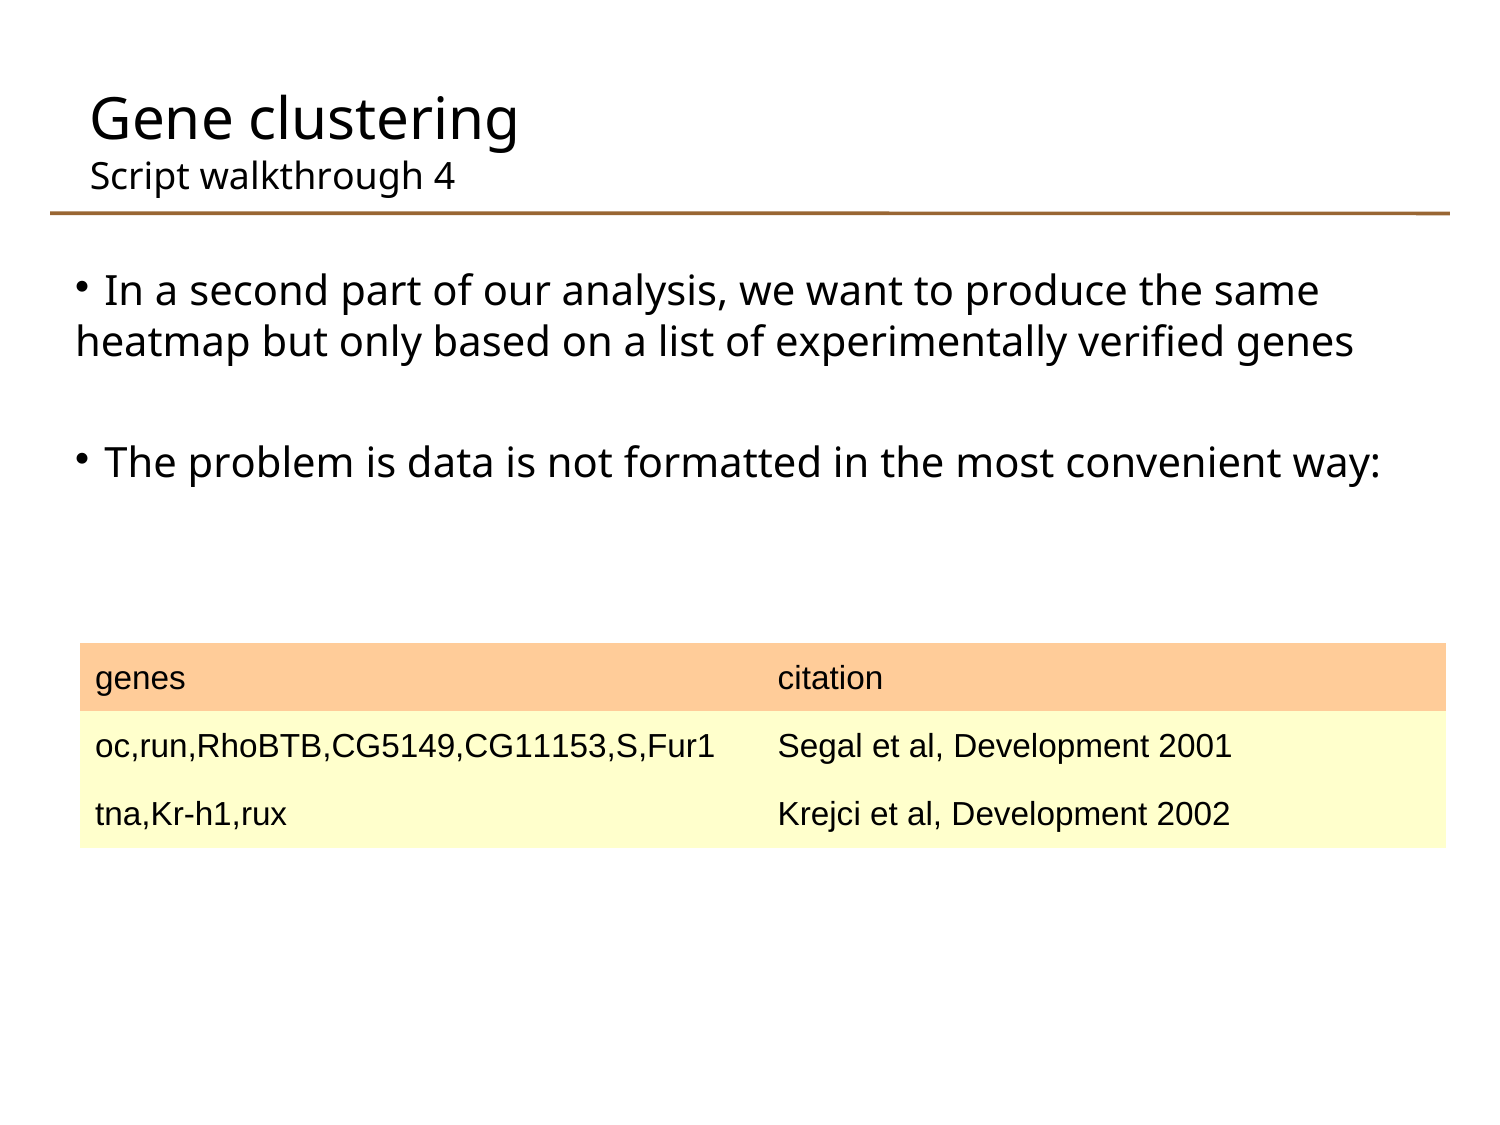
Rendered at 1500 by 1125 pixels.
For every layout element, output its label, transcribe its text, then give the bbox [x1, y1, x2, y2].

text_box In a second part of our analysis, we want to produce the same heatmap but only based on a list of experimentally verified genes The problem is data is not formatted in the most convenient way: [74, 263, 1425, 1005]
text_box Gene clustering Script walkthrough 4 [74, 44, 1425, 233]
table_cell Segal et al, Development 2001 [763, 711, 1446, 779]
table_header citation [763, 643, 1446, 711]
table_cell Krejci et al, Development 2002 [763, 779, 1446, 848]
table_cell tna,Kr-h1,rux [80, 779, 763, 848]
table_cell oc,run,RhoBTB,CG5149,CG11153,S,Fur1 [80, 711, 763, 779]
table_header genes [80, 643, 763, 711]
